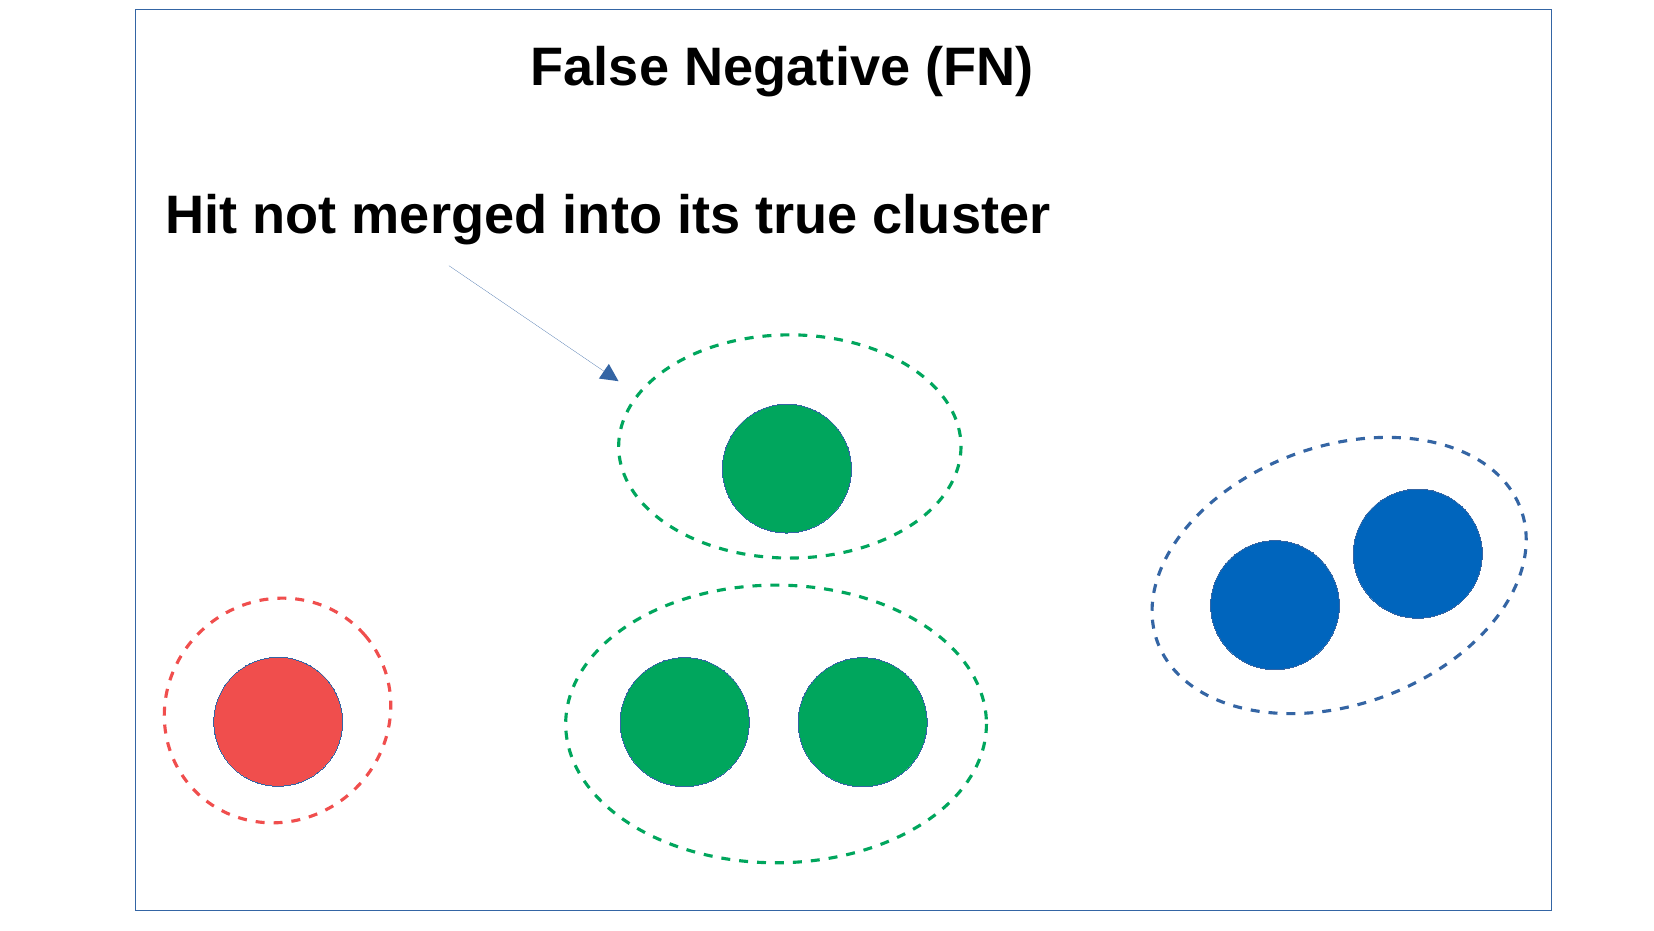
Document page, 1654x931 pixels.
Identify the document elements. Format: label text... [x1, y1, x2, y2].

text_box False Negative (FN) [295, 29, 1270, 105]
text_box Hit not merged into its true cluster [150, 177, 1241, 253]
text_box [135, 9, 1552, 911]
